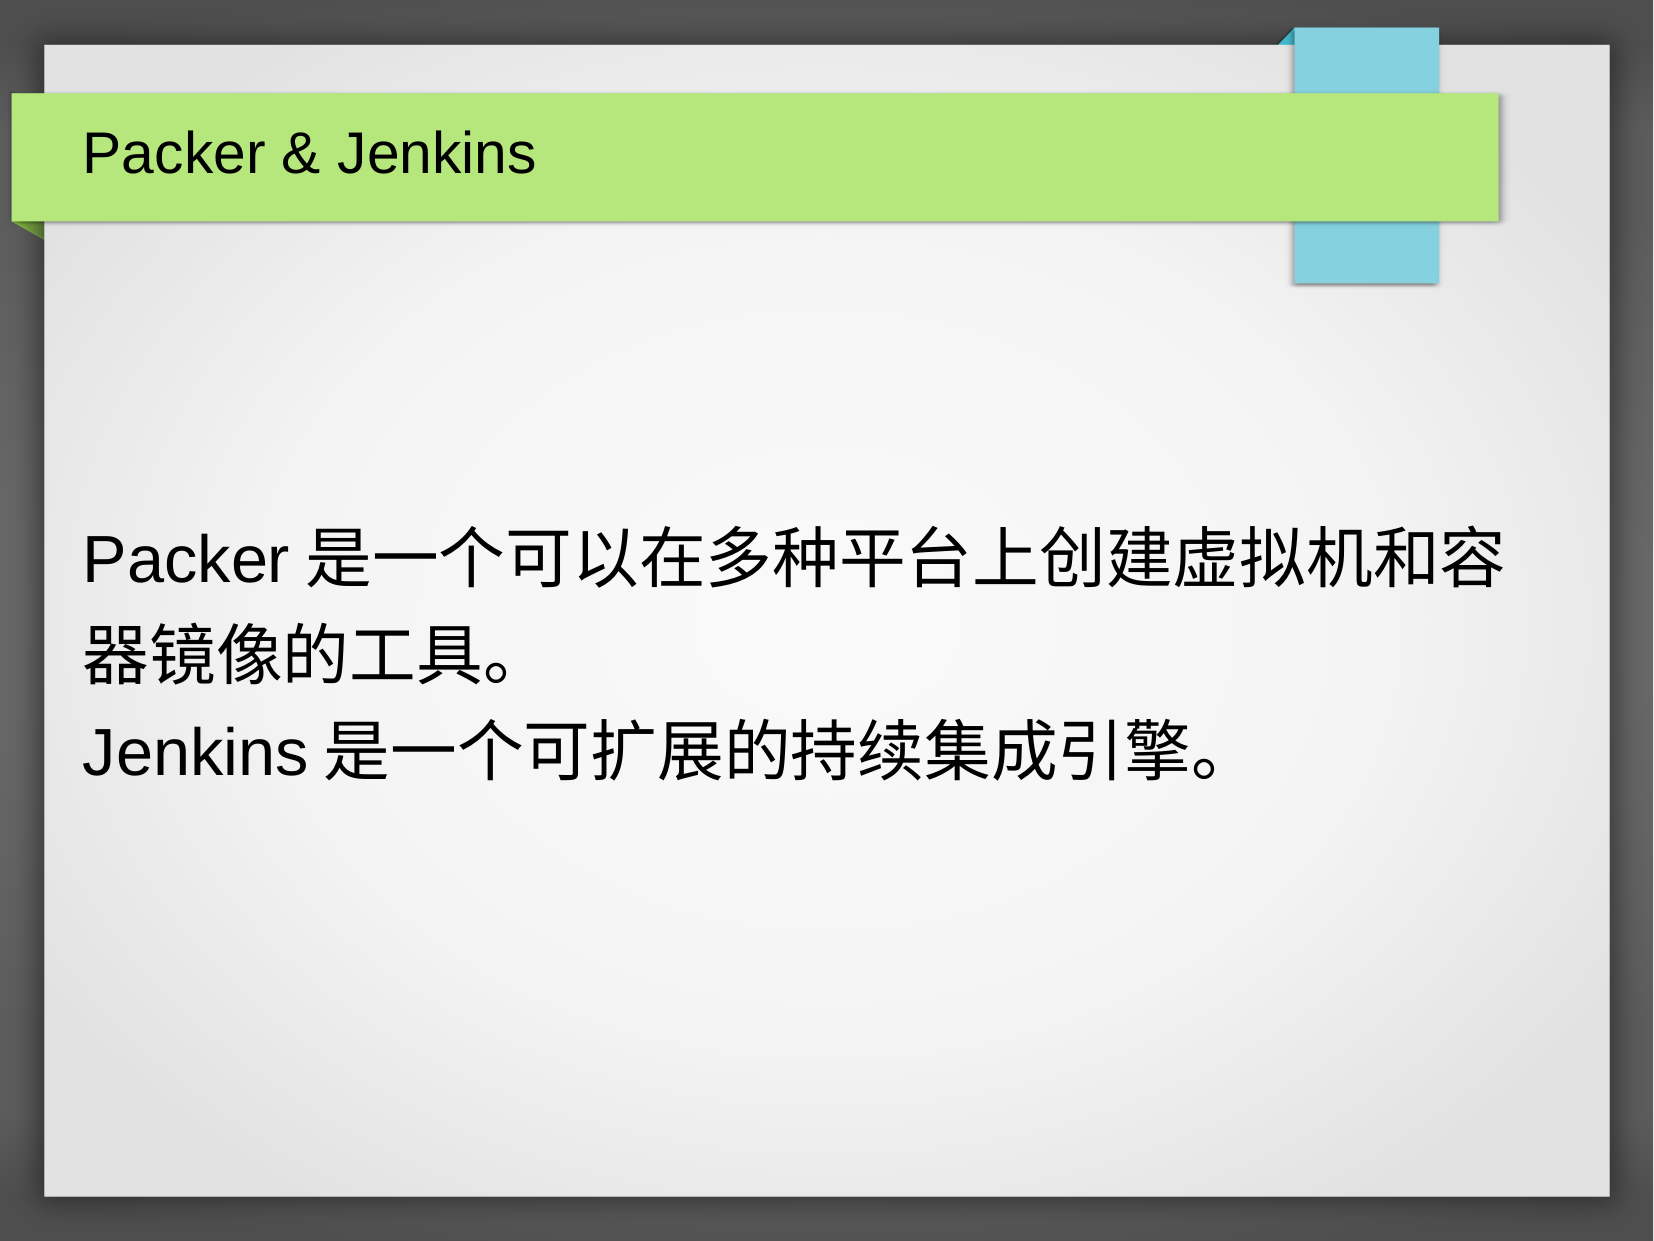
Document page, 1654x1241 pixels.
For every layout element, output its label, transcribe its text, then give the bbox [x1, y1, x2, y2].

title Packer & Jenkins [82, 94, 1264, 213]
subtitle Packer是一个可以在多种平台上创建虚拟机和容器镜像的工具。 Jenkins是一个可扩展的持续集成引擎。 [82, 290, 1571, 1010]
picture [0, 0, 1654, 1241]
